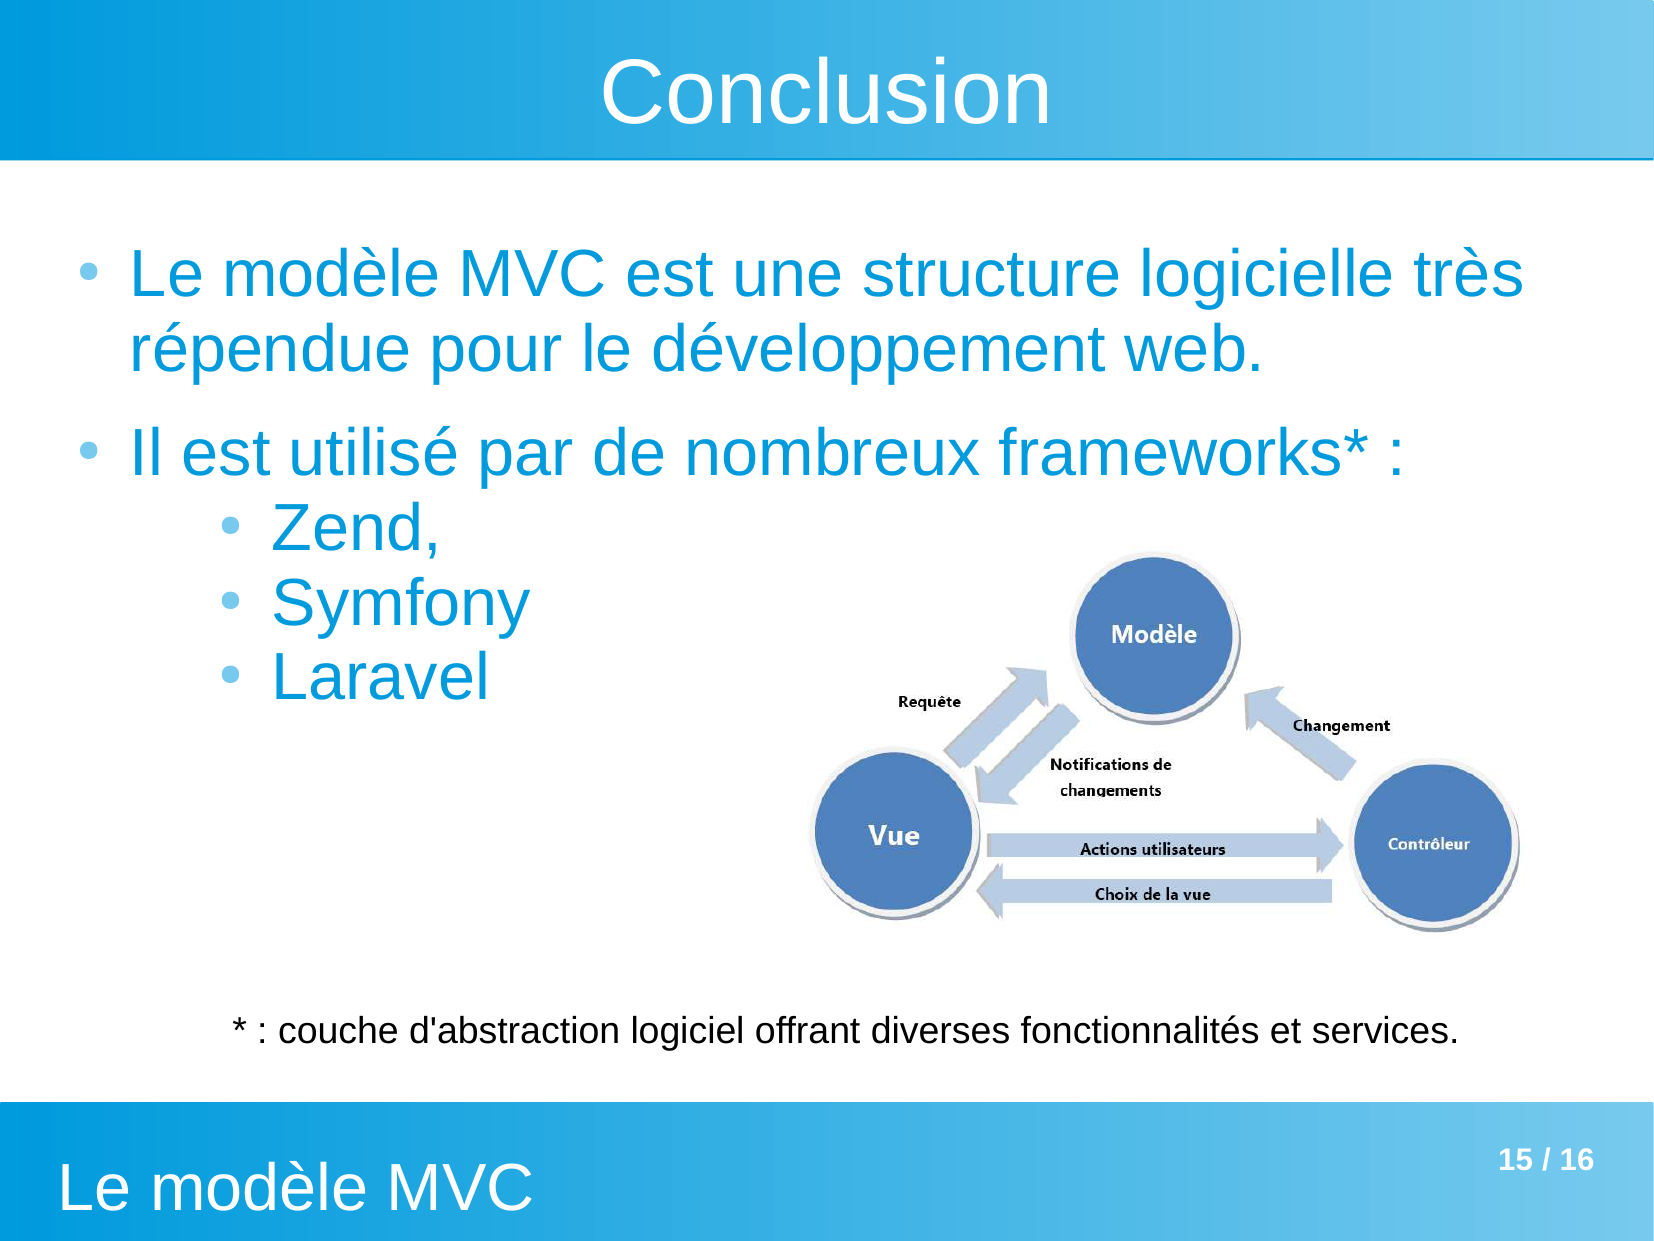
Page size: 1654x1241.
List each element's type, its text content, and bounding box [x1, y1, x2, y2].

title Conclusion [59, 39, 1595, 144]
list Le modèle MVC est une structure logicielle très répendue pour le développement web. Il est utilisé par de nombreux frameworks* : Zend, Symfony Laravel [59, 236, 1595, 949]
picture [807, 546, 1526, 940]
text_box * : couche d'abstraction logiciel offrant diverses fonctionnalités et services. [217, 1002, 1488, 1059]
